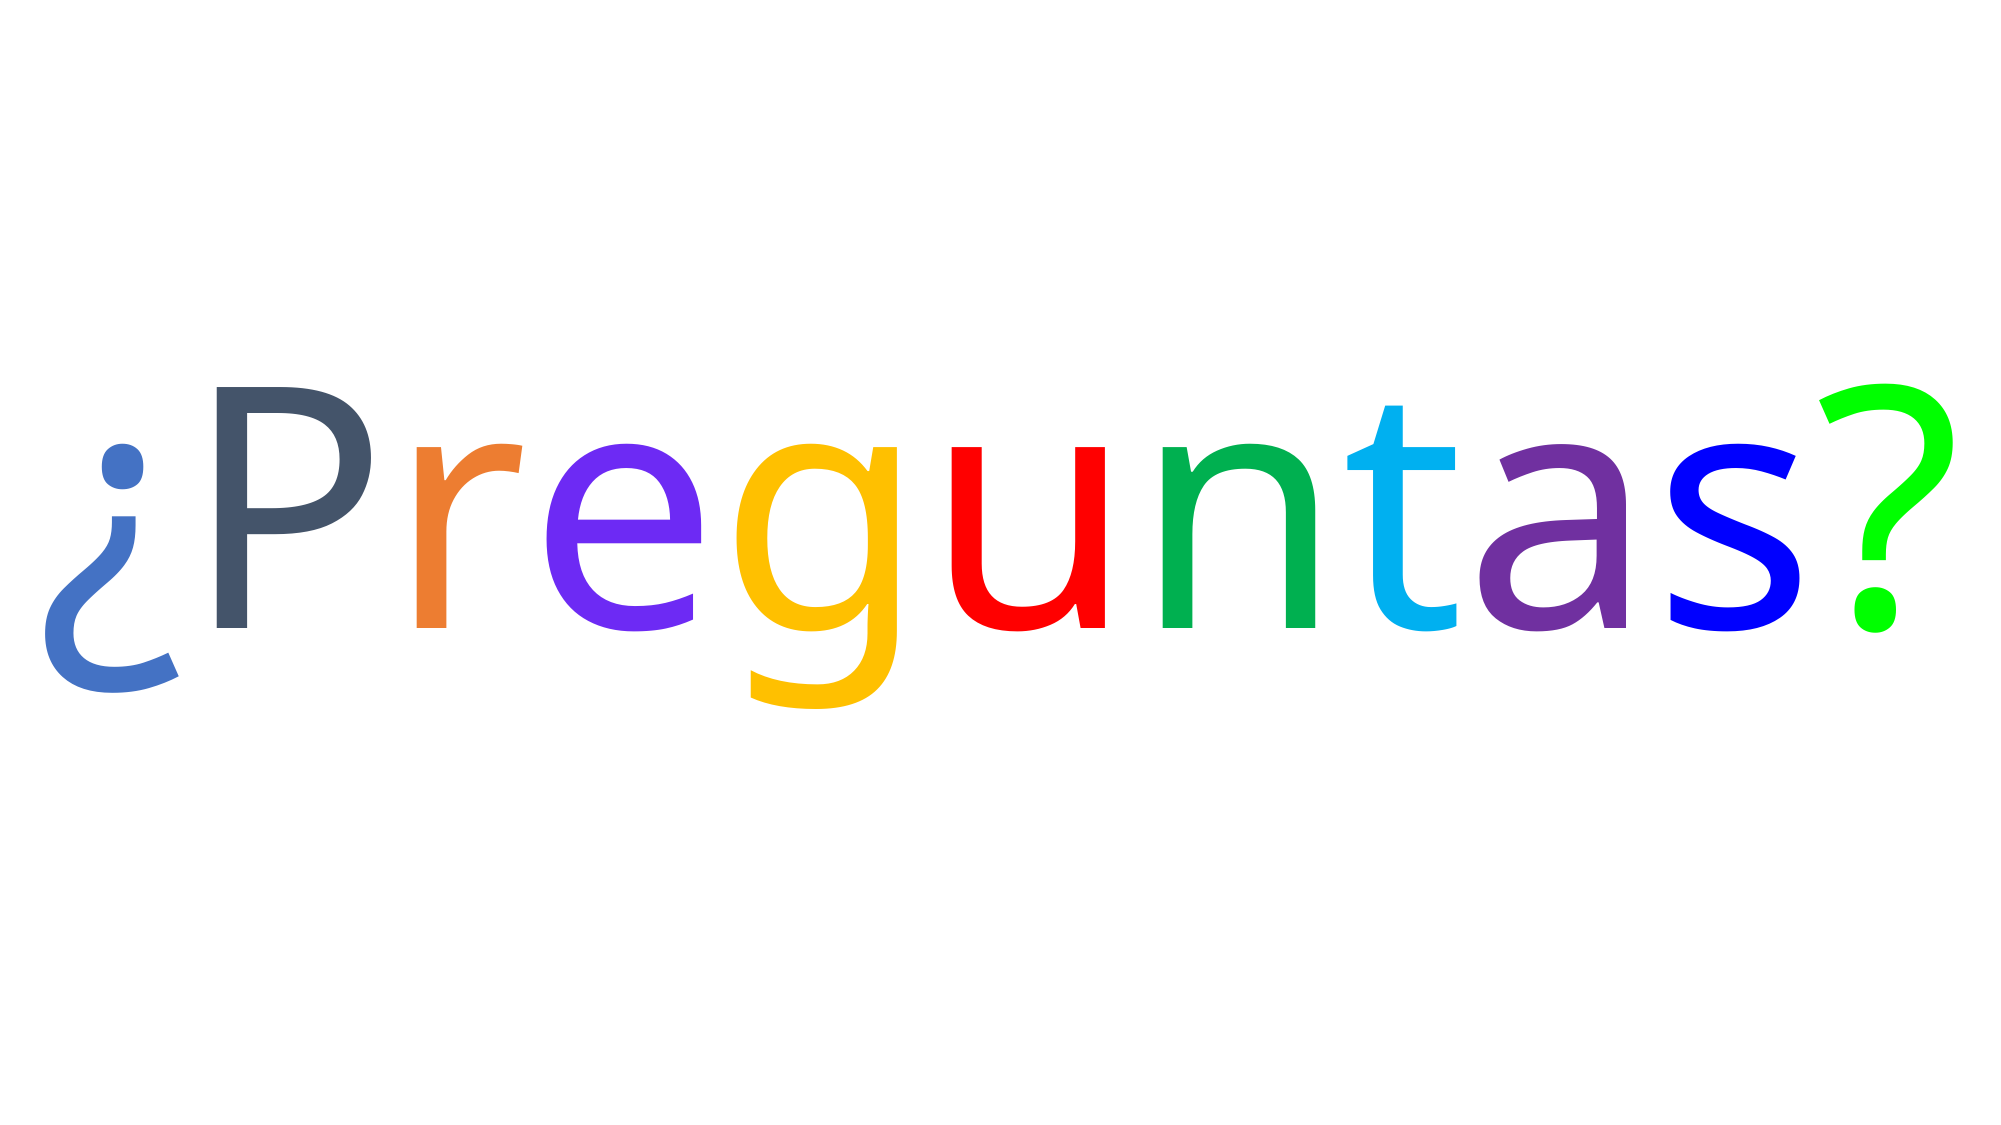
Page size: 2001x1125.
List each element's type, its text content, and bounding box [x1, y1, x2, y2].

title ¿Preguntas? [0, 316, 2000, 709]
